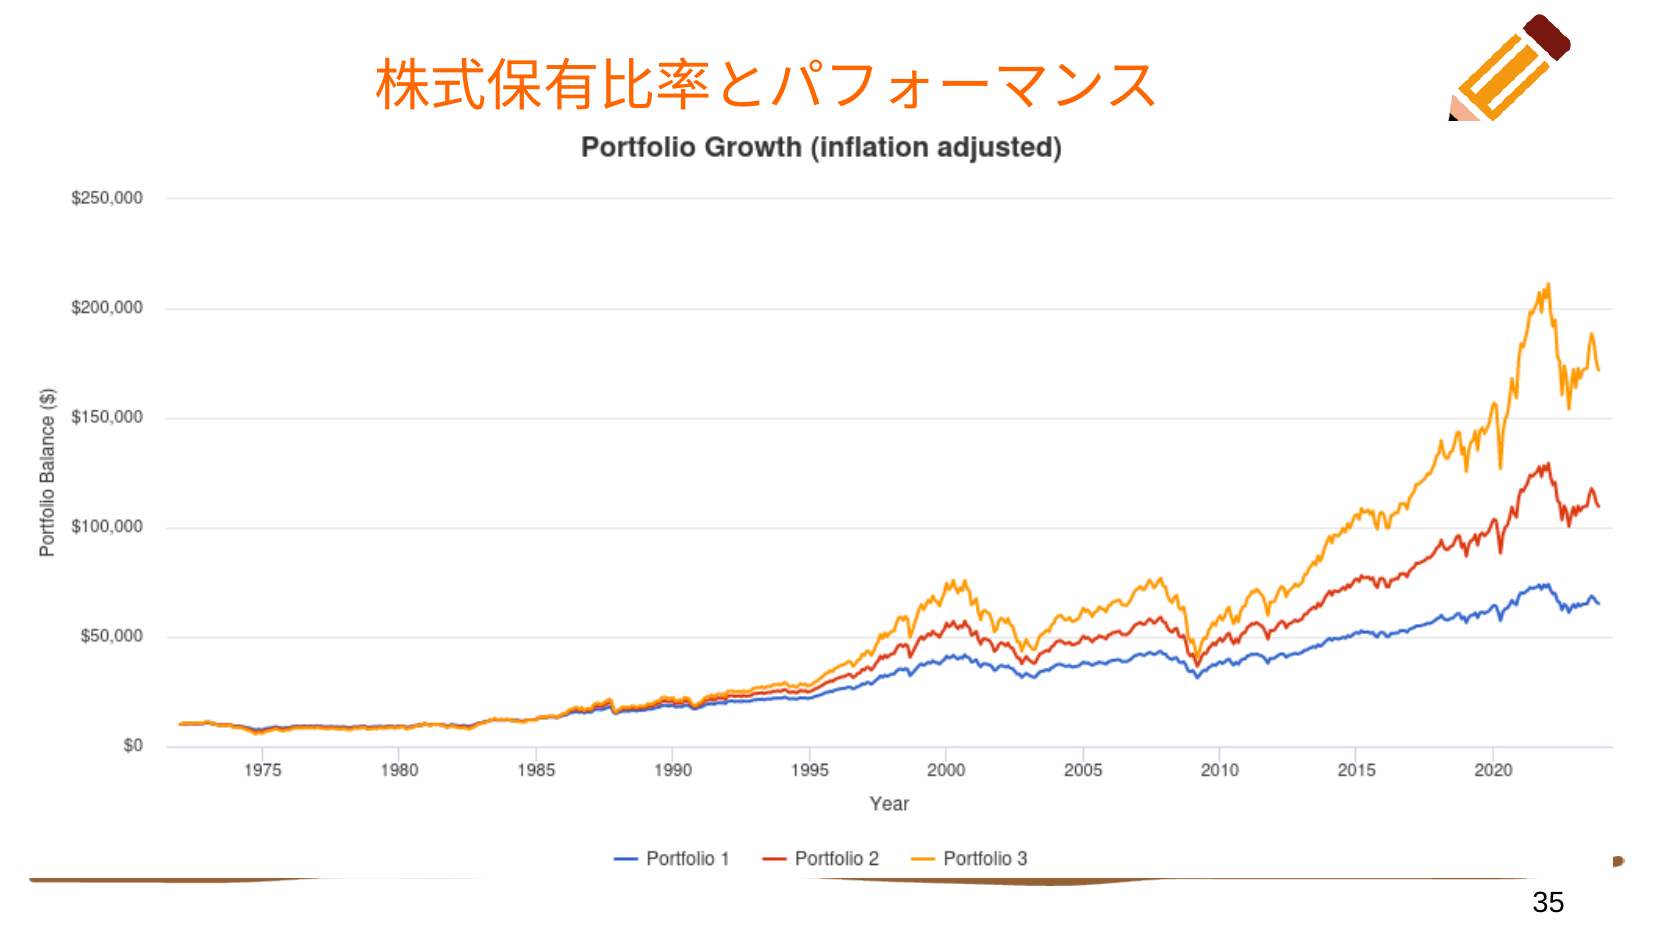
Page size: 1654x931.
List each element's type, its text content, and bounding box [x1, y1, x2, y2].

picture [29, 14, 1625, 886]
title 株式保有比率とパフォーマンス [88, 29, 1447, 121]
